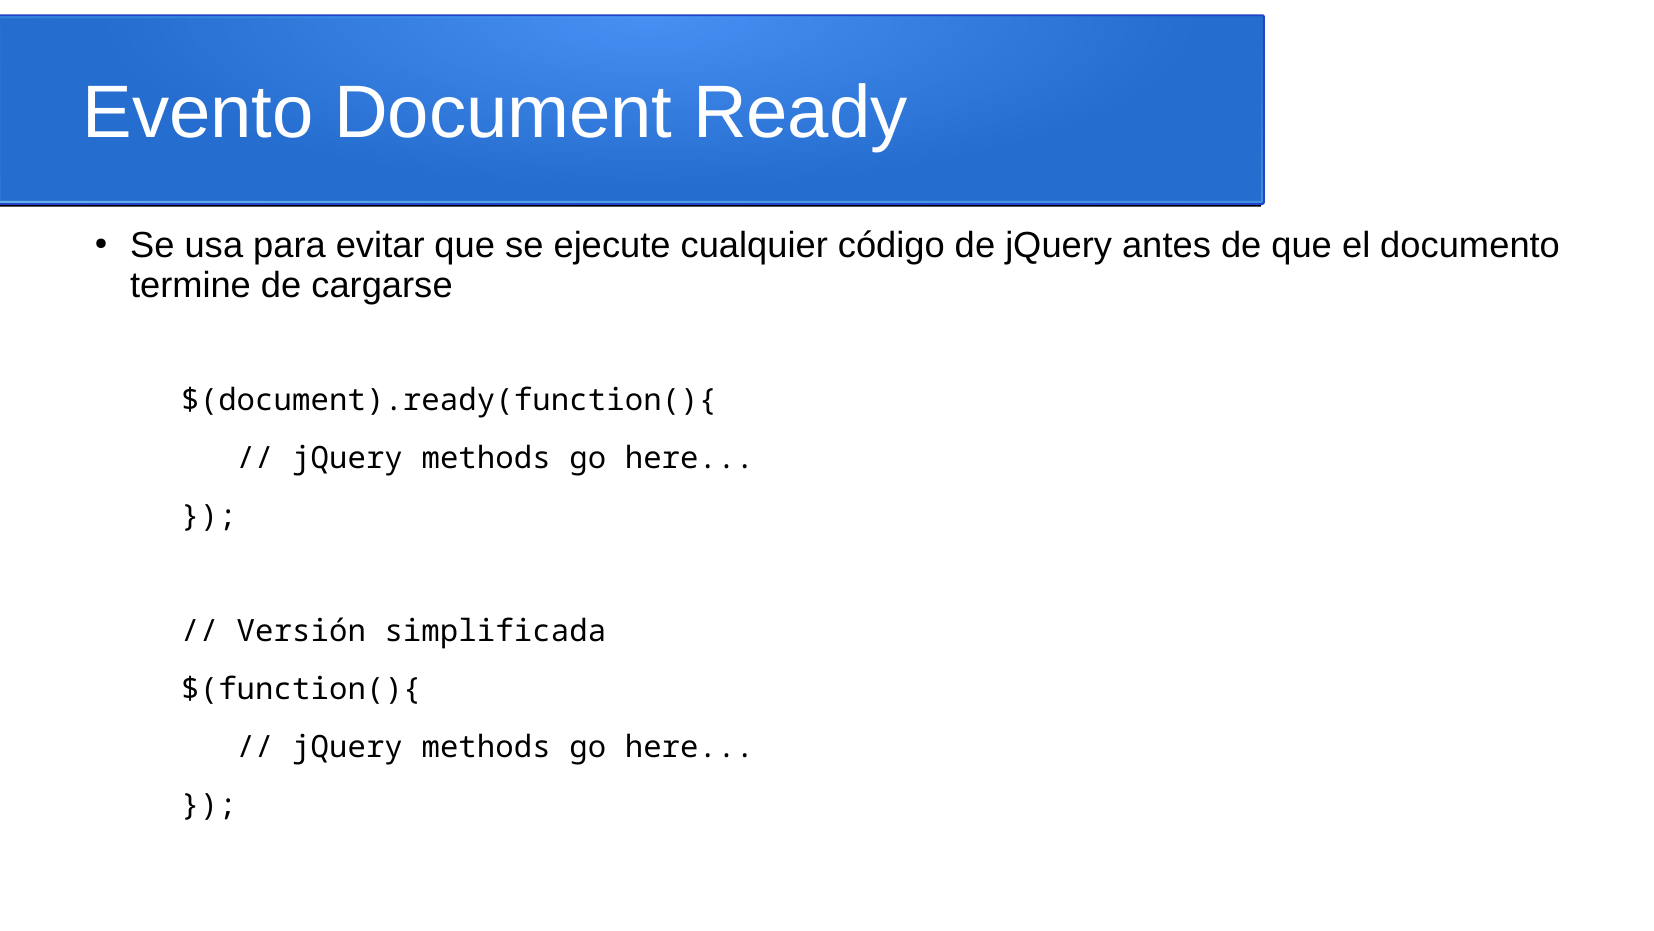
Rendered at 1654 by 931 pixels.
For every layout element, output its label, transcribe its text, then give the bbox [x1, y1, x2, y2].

title Evento Document Ready [82, 35, 1235, 189]
list Se usa para evitar que se ejecute cualquier código de jQuery antes de que el documento termine de cargarse $(document).ready(function(){ // jQuery methods go here... }); // Versión simplificada $(function(){ // jQuery methods go here... }); [82, 224, 1571, 826]
